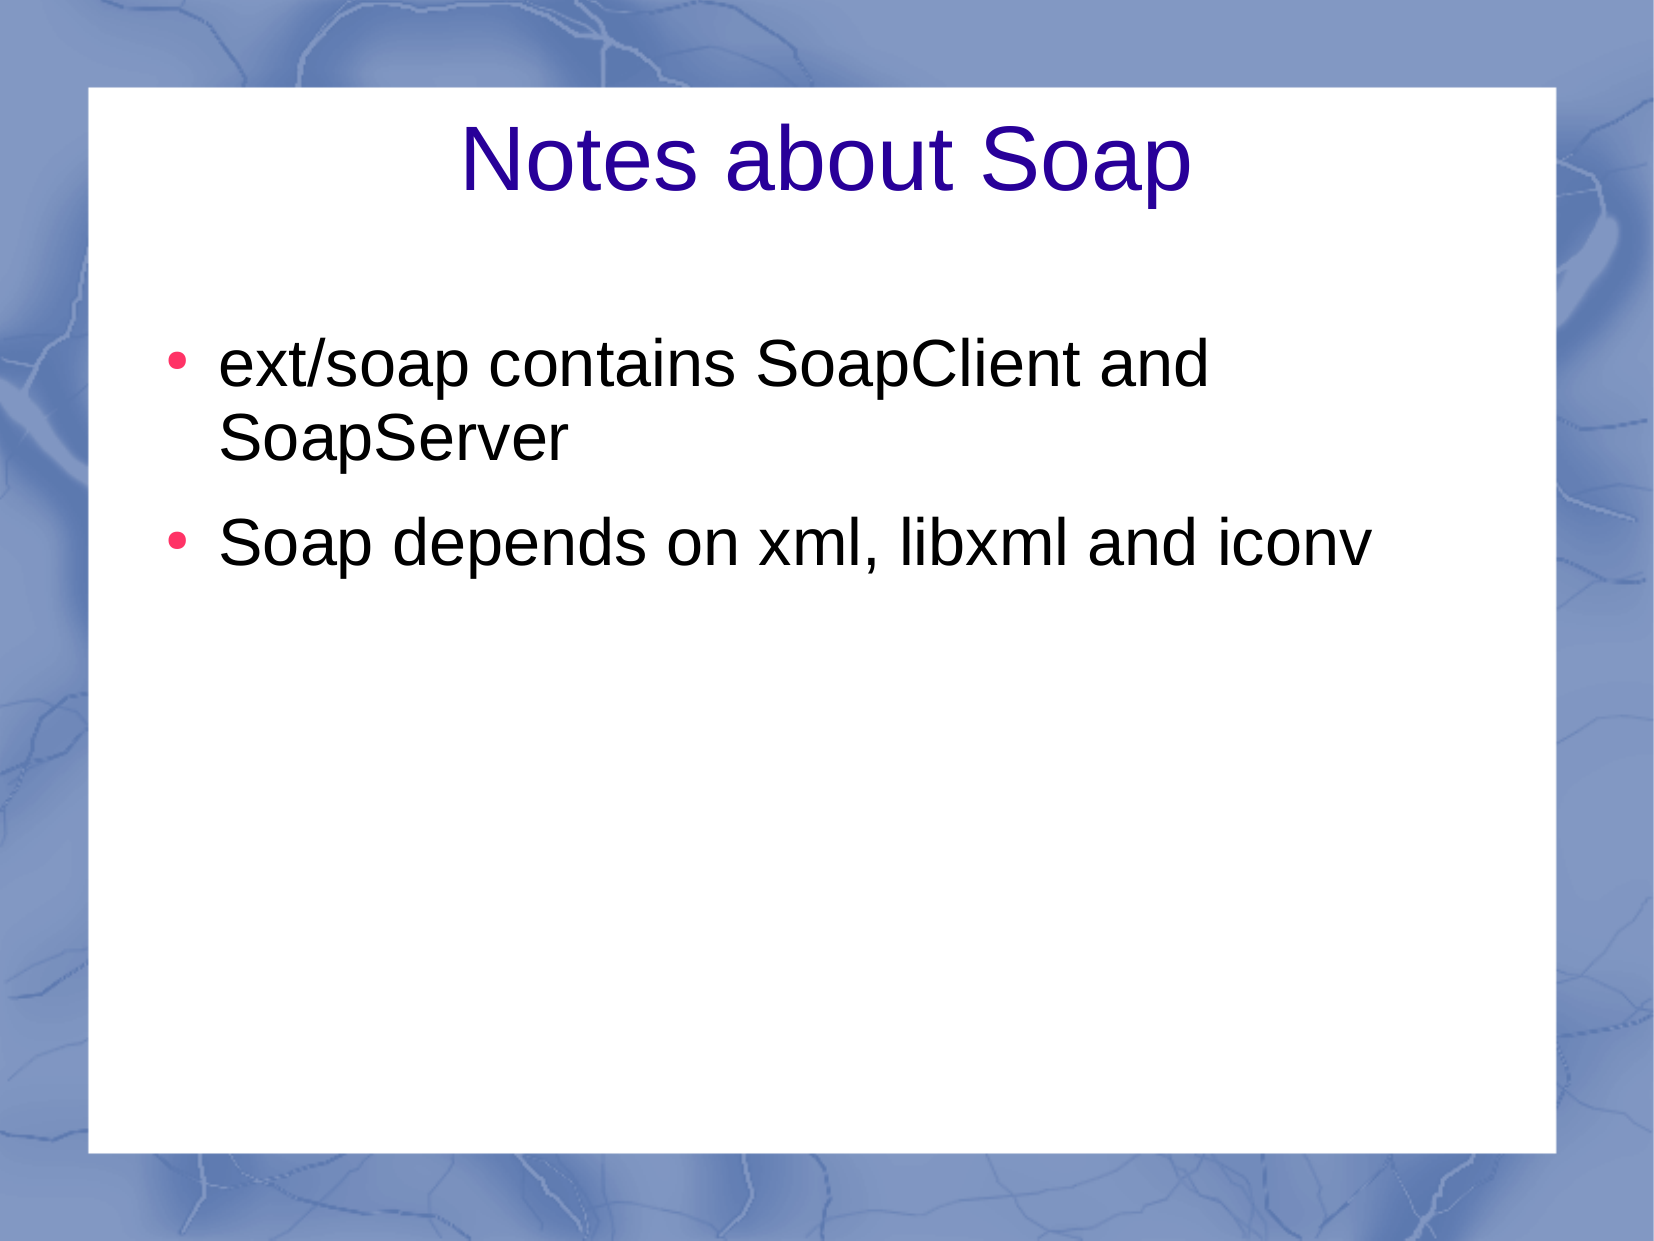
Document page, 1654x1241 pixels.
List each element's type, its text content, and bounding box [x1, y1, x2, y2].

picture [0, 0, 1654, 1241]
list ext/soap contains SoapClient and SoapServer Soap depends on xml, libxml and iconv [147, 325, 1506, 1010]
title Notes about Soap [82, 62, 1571, 256]
